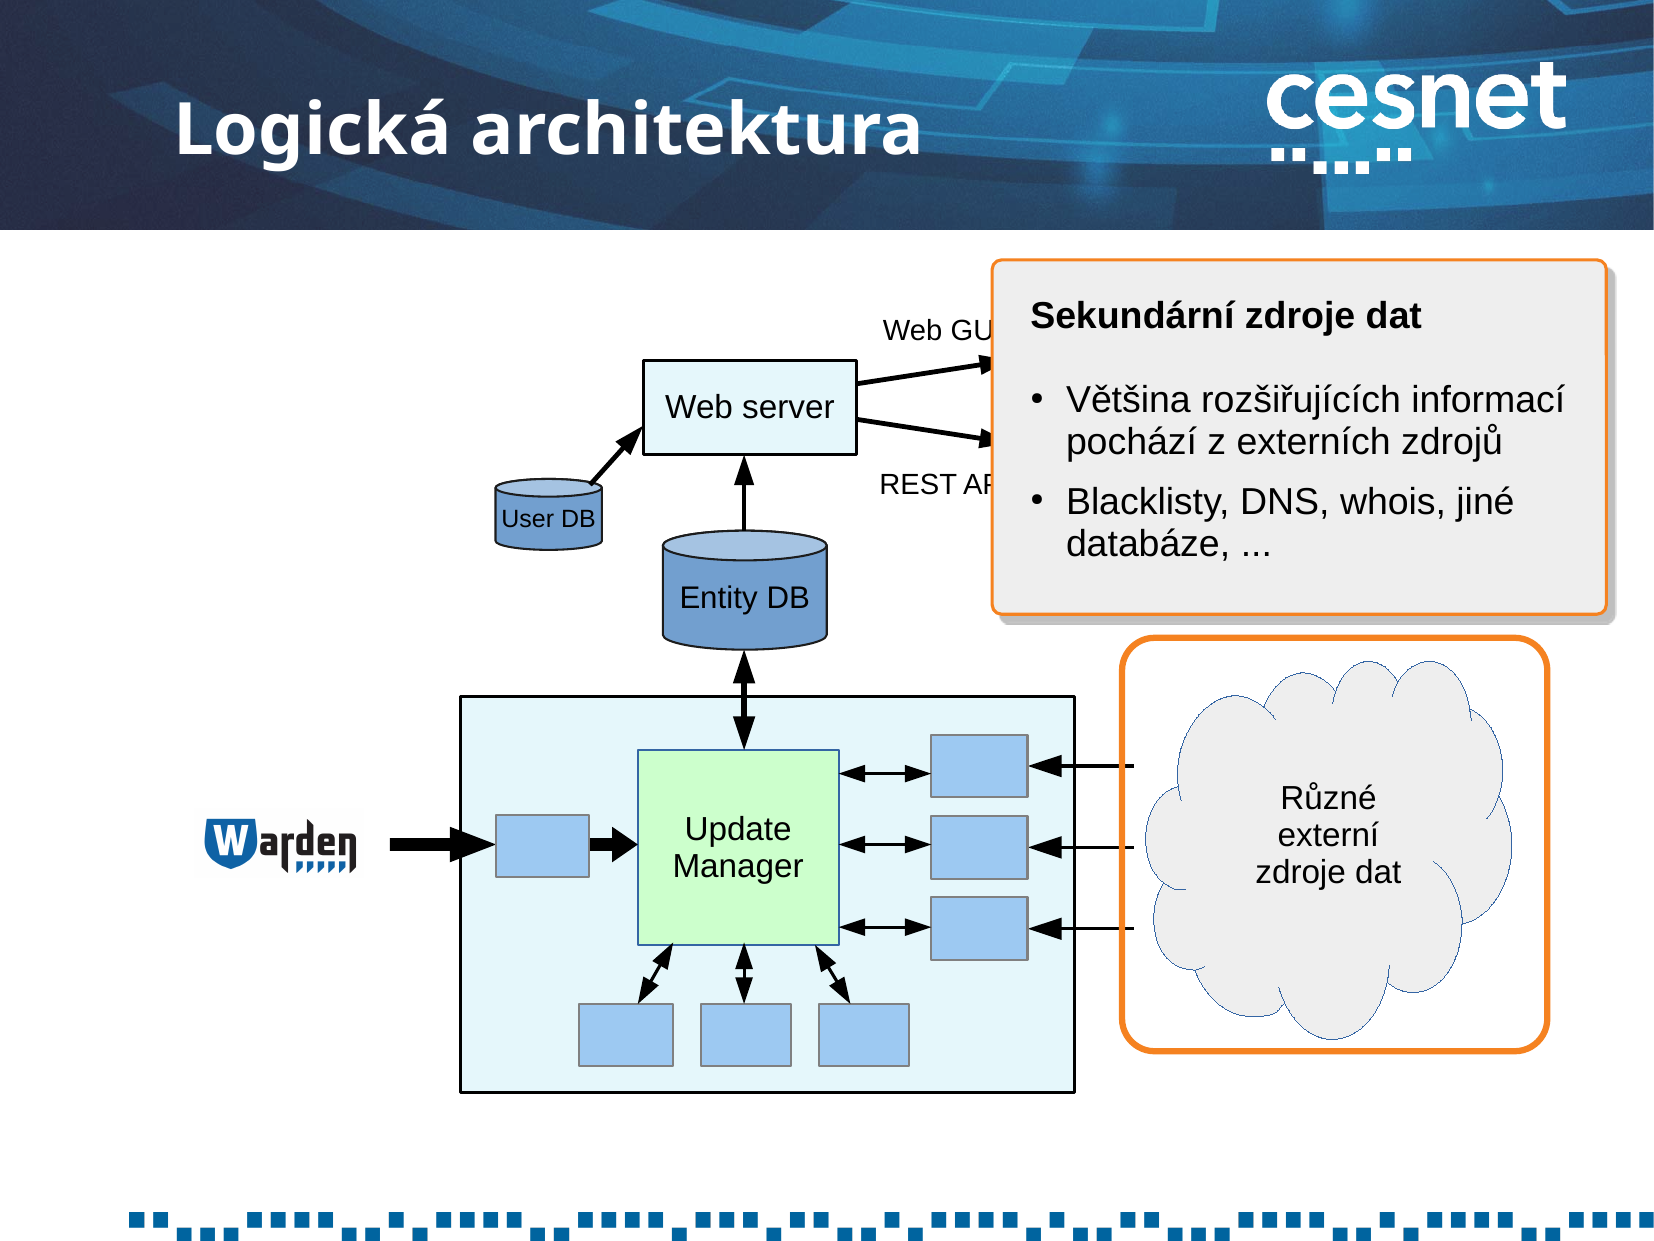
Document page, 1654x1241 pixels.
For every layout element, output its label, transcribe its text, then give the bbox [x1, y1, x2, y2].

text_box Update Manager [637, 750, 839, 945]
picture [129, 1212, 1654, 1241]
text_box [1145, 790, 1461, 1040]
text_box Různé externí zdroje dat [1169, 771, 1488, 939]
text_box [389, 696, 1075, 1093]
text_box Web GUI [868, 306, 992, 355]
text_box Web server [643, 360, 857, 455]
text_box [992, 259, 1607, 615]
text_box Entity DB [662, 546, 827, 650]
text_box REST API [862, 460, 992, 508]
text_box Sekundární zdroje dat Většina rozšiřujících informací pochází z externích zdrojů Blacklisty, DNS, whois, jiné databáze, ... [1015, 287, 1583, 591]
picture [194, 808, 364, 878]
title Logická architektura [173, 15, 1638, 223]
text_box User DB [495, 489, 602, 550]
text_box [1177, 661, 1512, 910]
